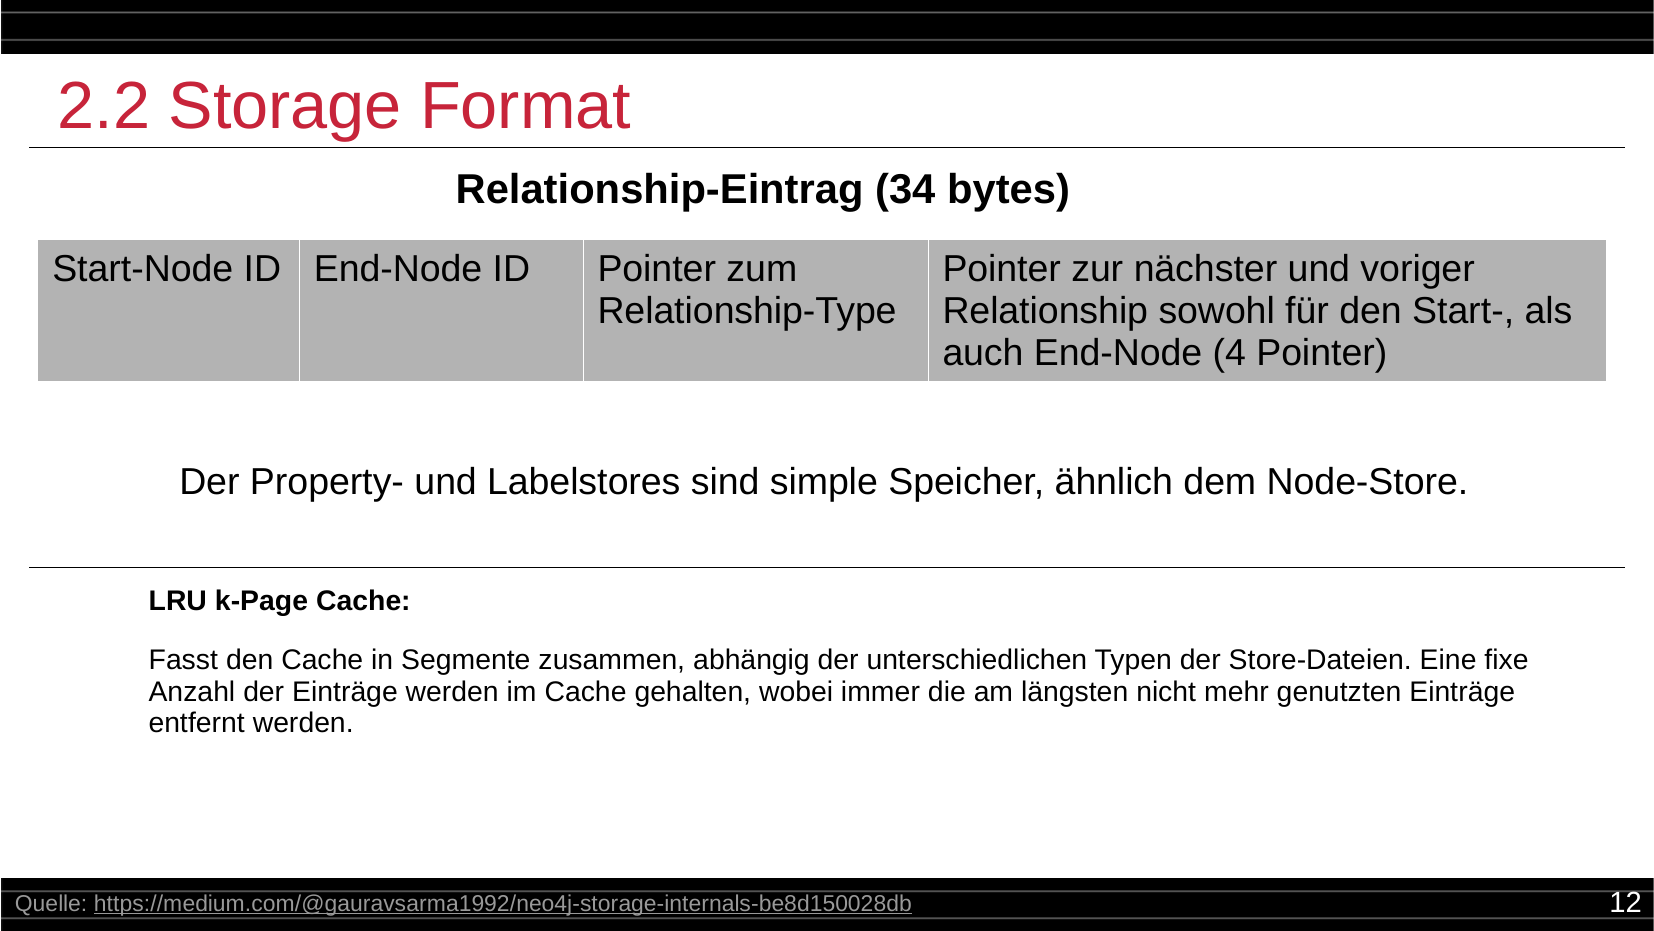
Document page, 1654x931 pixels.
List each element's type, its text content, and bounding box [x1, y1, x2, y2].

picture [1, 0, 1654, 54]
list LRU k-Page Cache: Fasst den Cache in Segmente zusammen, abhängig der unterschiedlichen Typen der Store-Dateien. Eine fixe Anzahl der Einträge werden im Cache gehalten, wobei immer die am längsten nicht mehr genutzten Einträge entfernt werden. [83, 585, 1573, 756]
table_header Pointer zum Relationship-Type [584, 240, 928, 381]
picture [1, 878, 1654, 931]
title 2.2 Storage Format [57, 63, 1547, 147]
text_box Relationship-Eintrag (34 bytes) [432, 158, 1094, 222]
text_box Quelle: https://medium.com/@gauravsarma1992/neo4j-storage-internals-be8d150028db [0, 883, 1329, 931]
table_header End-Node ID [300, 240, 583, 381]
text_box Der Property- und Labelstores sind simple Speicher, ähnlich dem Node-Store. [164, 453, 1493, 510]
table_header Pointer zur nächster und voriger Relationship sowohl für den Start-, als auch End-Node (4 Pointer) [929, 240, 1606, 381]
table_header Start-Node ID [38, 240, 299, 381]
